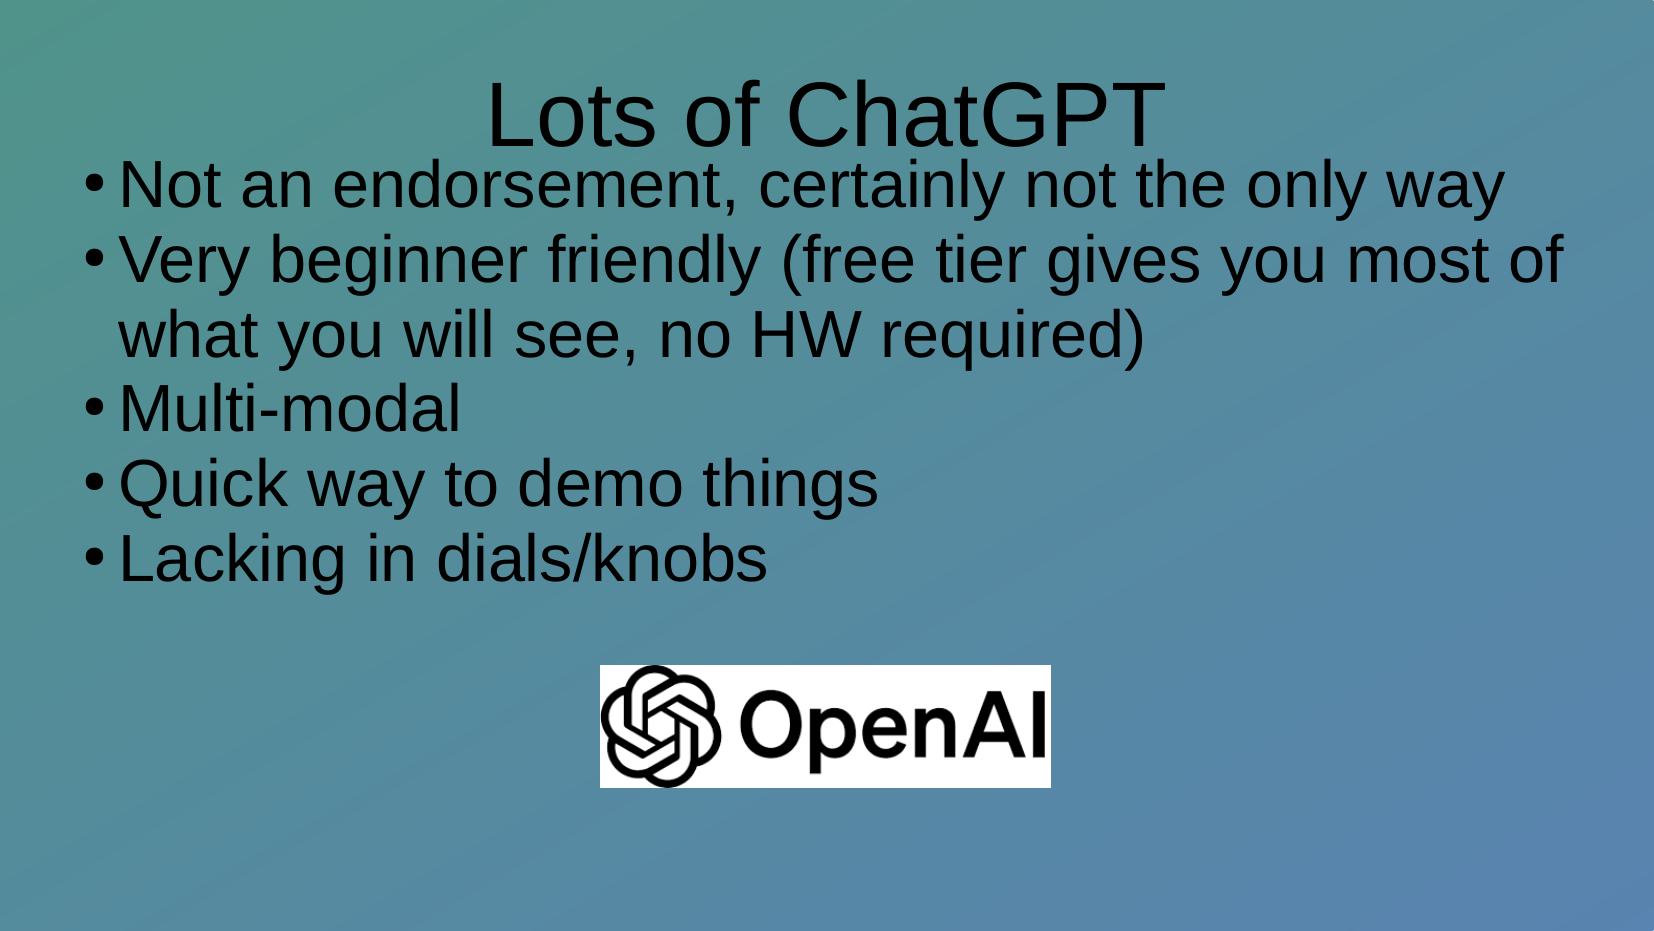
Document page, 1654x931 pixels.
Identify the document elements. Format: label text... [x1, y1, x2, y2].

subtitle Not an endorsement, certainly not the only way Very beginner friendly (free tier gives you most of what you will see, no HW required) Multi-modal Quick way to demo things Lacking in dials/knobs [82, 105, 1613, 638]
picture [600, 665, 1051, 788]
title Lots of ChatGPT [82, 37, 1571, 105]
